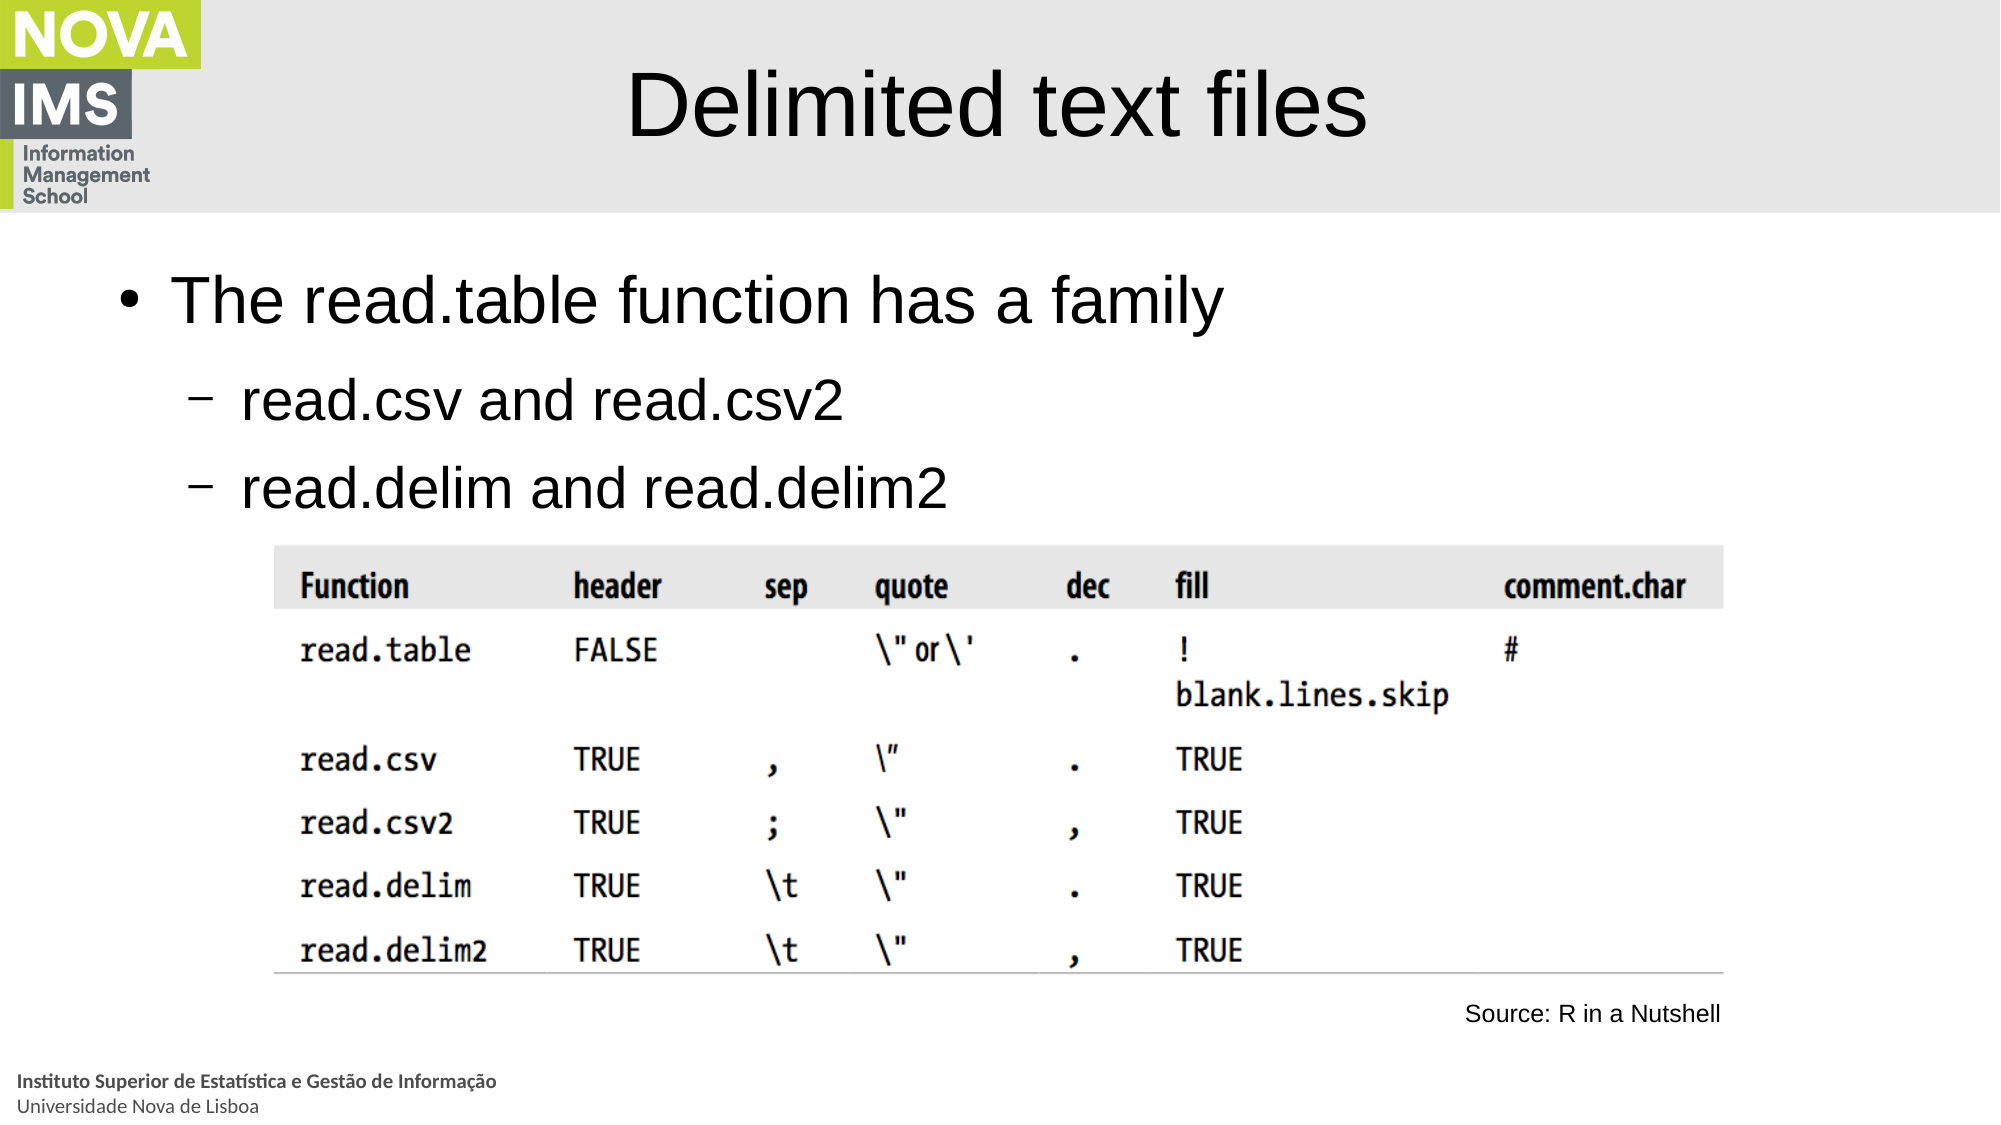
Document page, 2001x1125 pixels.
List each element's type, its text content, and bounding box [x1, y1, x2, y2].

list The read.table function has a family read.csv and read.csv2 read.delim and read.delim2 [99, 263, 1900, 916]
picture [0, 0, 201, 209]
picture [274, 543, 1726, 975]
title Delimited text files [94, 19, 1902, 189]
text_box Source: R in a Nutshell [1311, 992, 1737, 1035]
